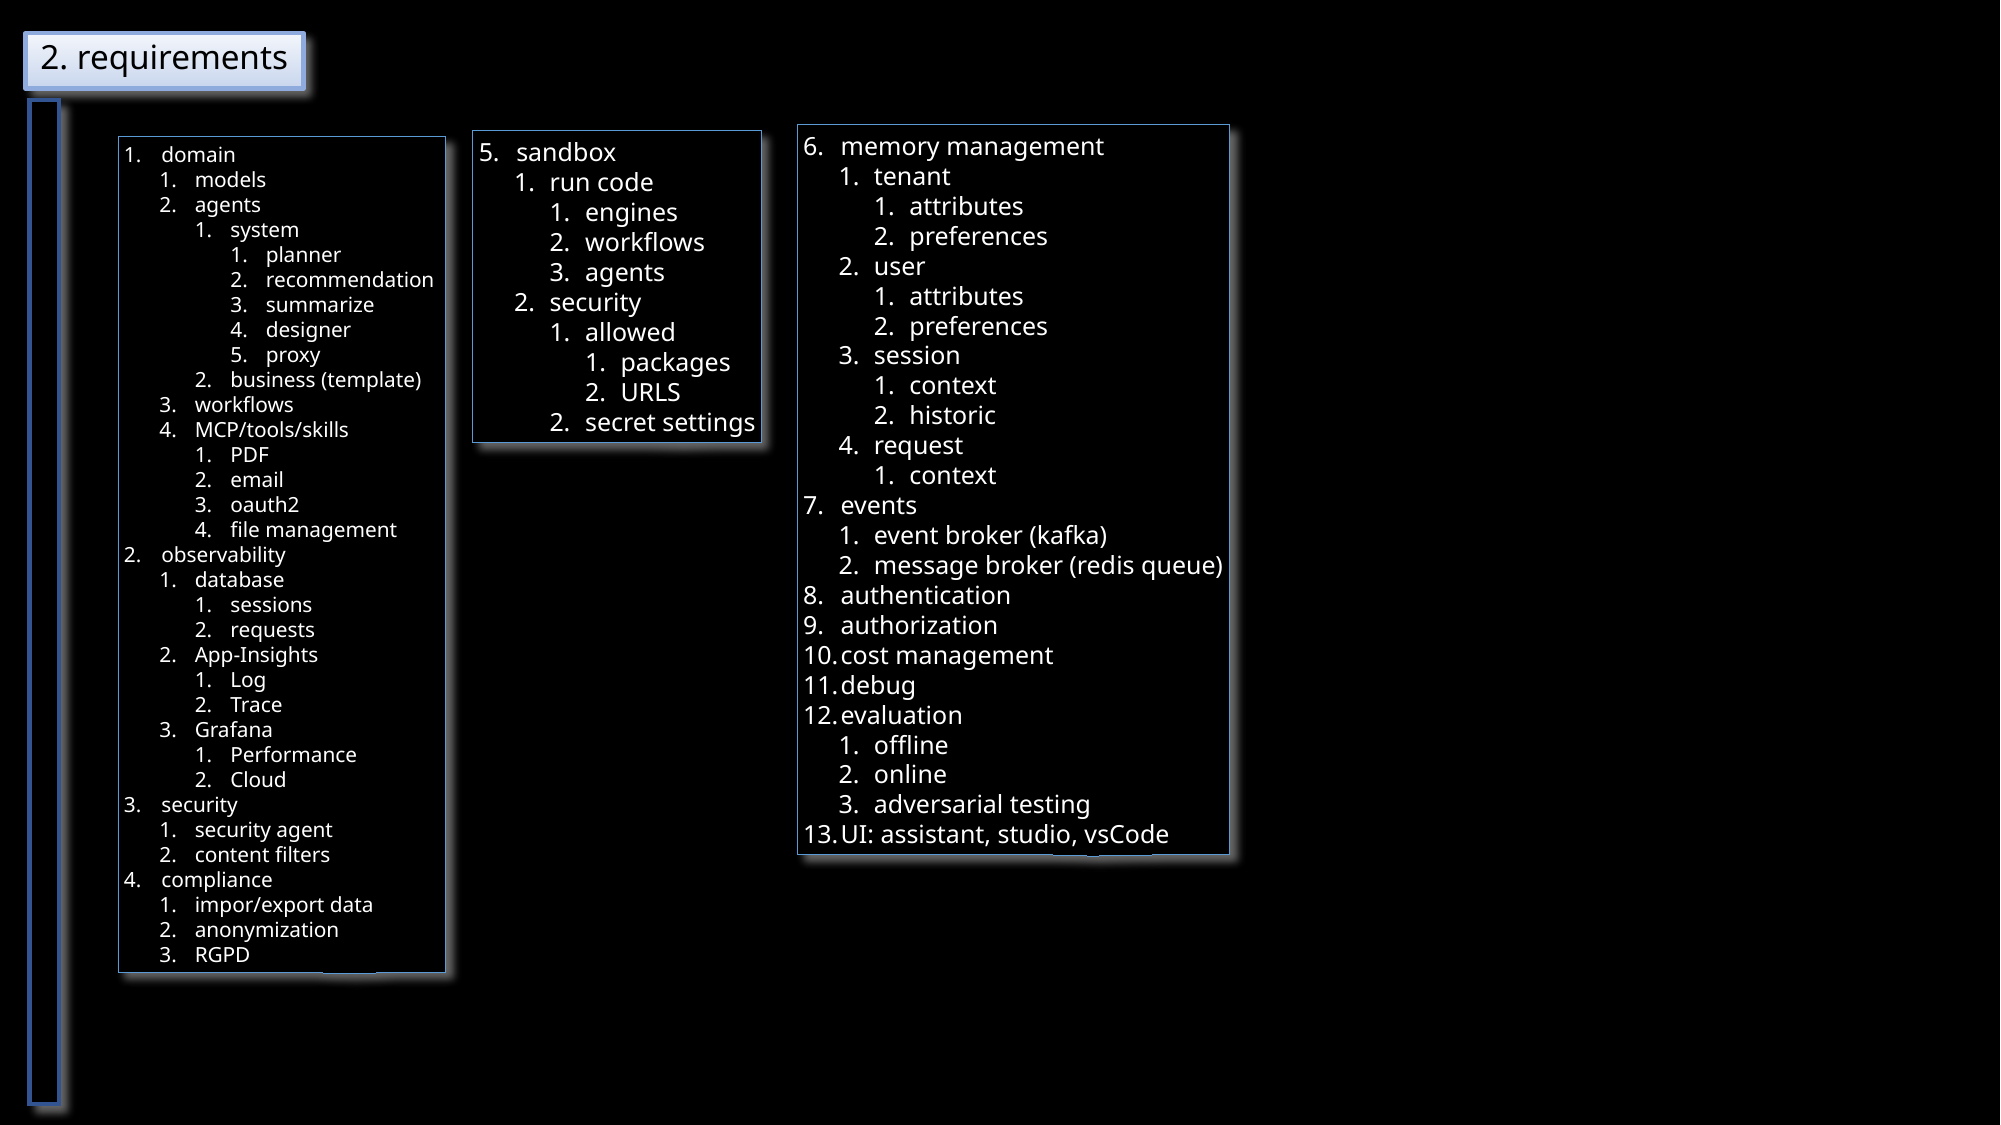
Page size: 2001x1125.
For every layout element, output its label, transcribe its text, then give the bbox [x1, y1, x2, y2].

text_box sandbox run code engines workflows agents security allowed packages URLS secret settings [472, 130, 762, 443]
title 2. requirements [30, 33, 299, 89]
text_box domain models agents system planner recommendation summarize designer proxy business (template) workflows MCP/tools/skills PDF email oauth2 file management observability database sessions requests App-Insights Log Trace Grafana Performance Cloud security security agent content filters compliance impor/export data anonymization RGPD [118, 136, 446, 974]
text_box [29, 100, 60, 1105]
text_box memory management tenant attributes preferences user attributes preferences session context historic request context events event broker (kafka) message broker (redis queue) authentication authorization cost management debug evaluation offline online adversarial testing UI: assistant, studio, vsCode [797, 124, 1230, 857]
